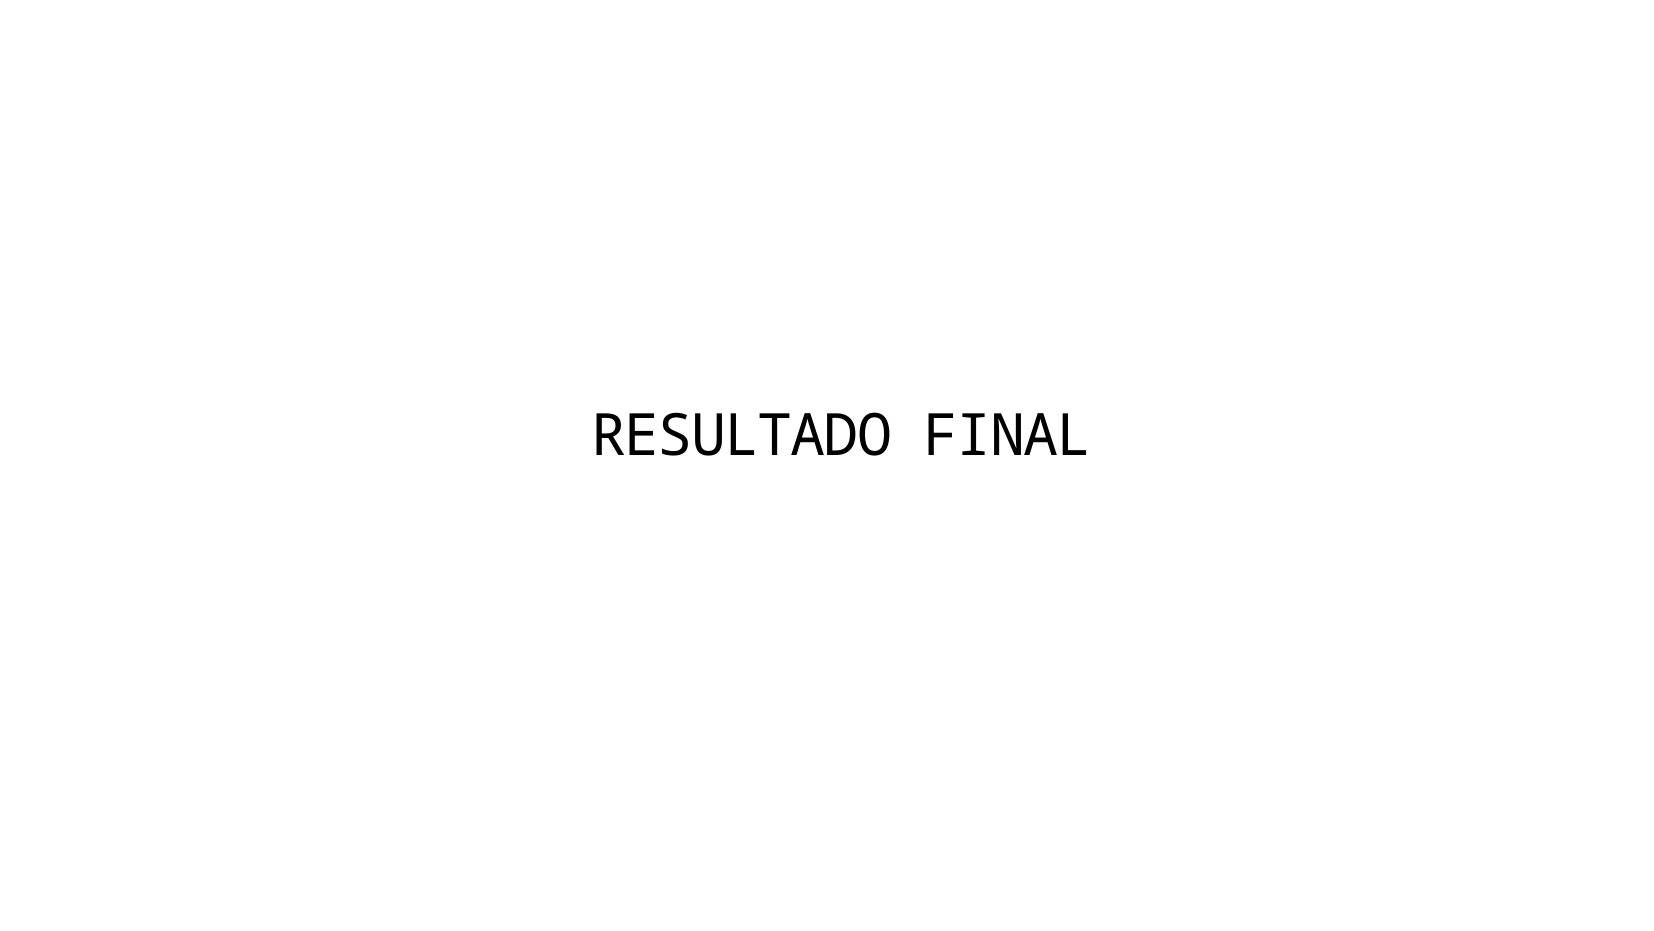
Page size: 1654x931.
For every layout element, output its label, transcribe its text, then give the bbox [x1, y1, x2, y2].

text_box RESULTADO FINAL [383, 385, 1300, 473]
